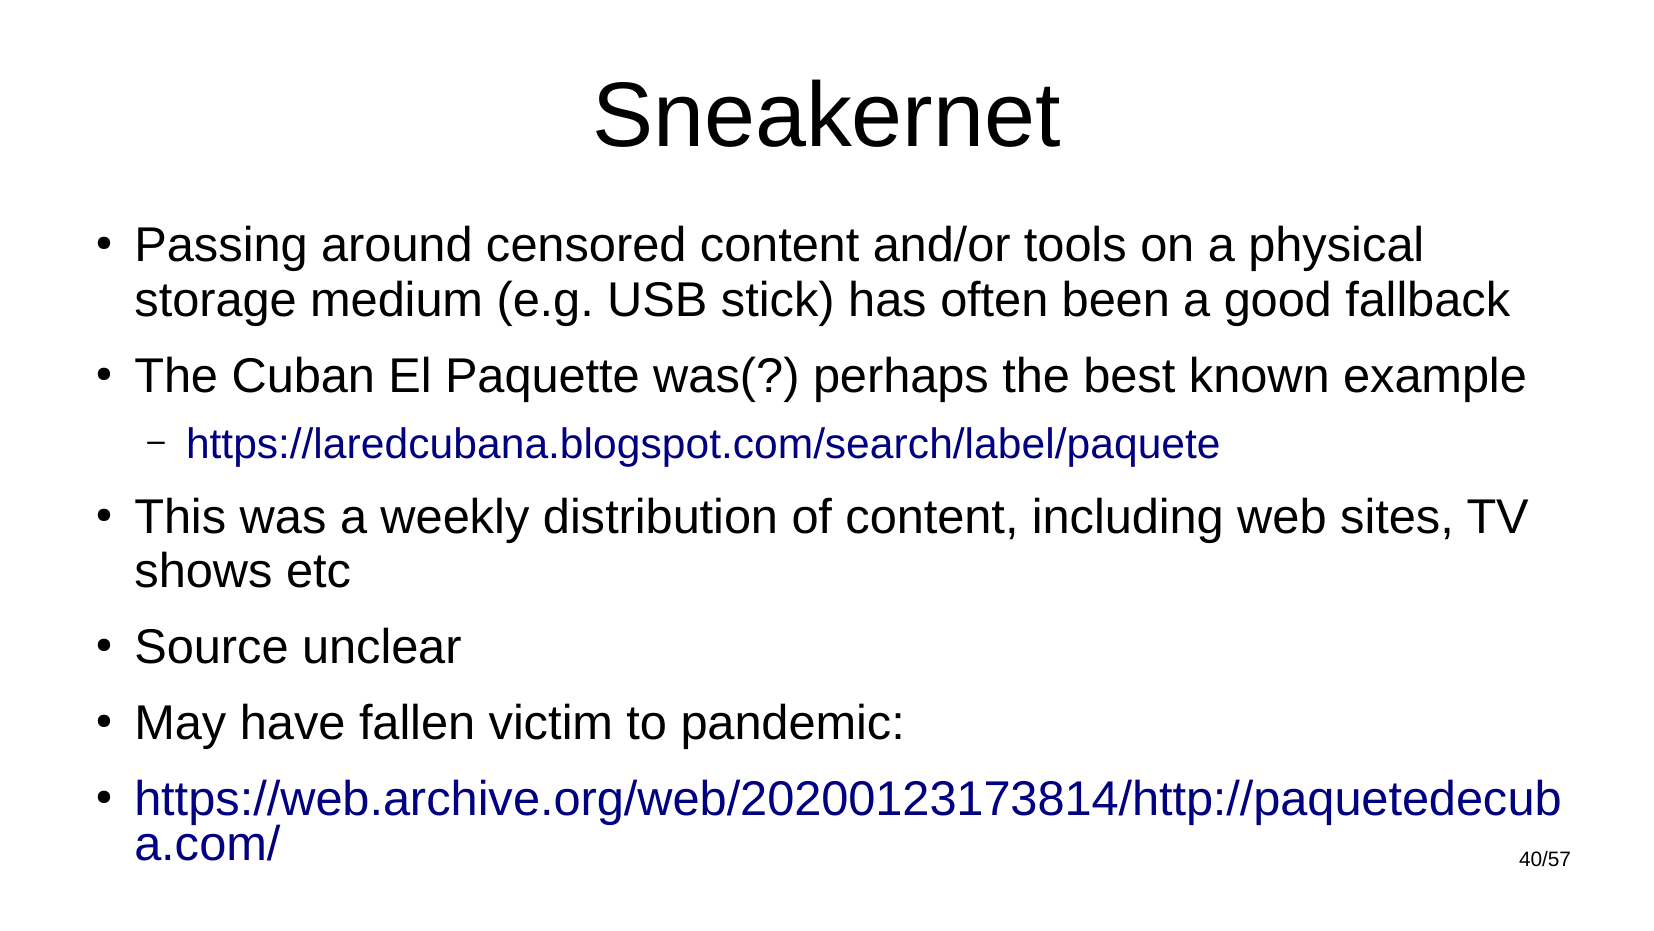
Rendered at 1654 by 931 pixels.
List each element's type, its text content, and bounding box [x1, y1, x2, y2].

title Sneakernet [82, 37, 1571, 193]
list Passing around censored content and/or tools on a physical storage medium (e.g. USB stick) has often been a good fallback The Cuban El Paquette was(?) perhaps the best known example https://laredcubana.blogspot.com/search/label/paquete This was a weekly distribution of content, including web sites, TV shows etc Source unclear May have fallen victim to pandemic: https://web.archive.org/web/20200123173814/http://paquetedecuba.com/ [82, 217, 1571, 839]
